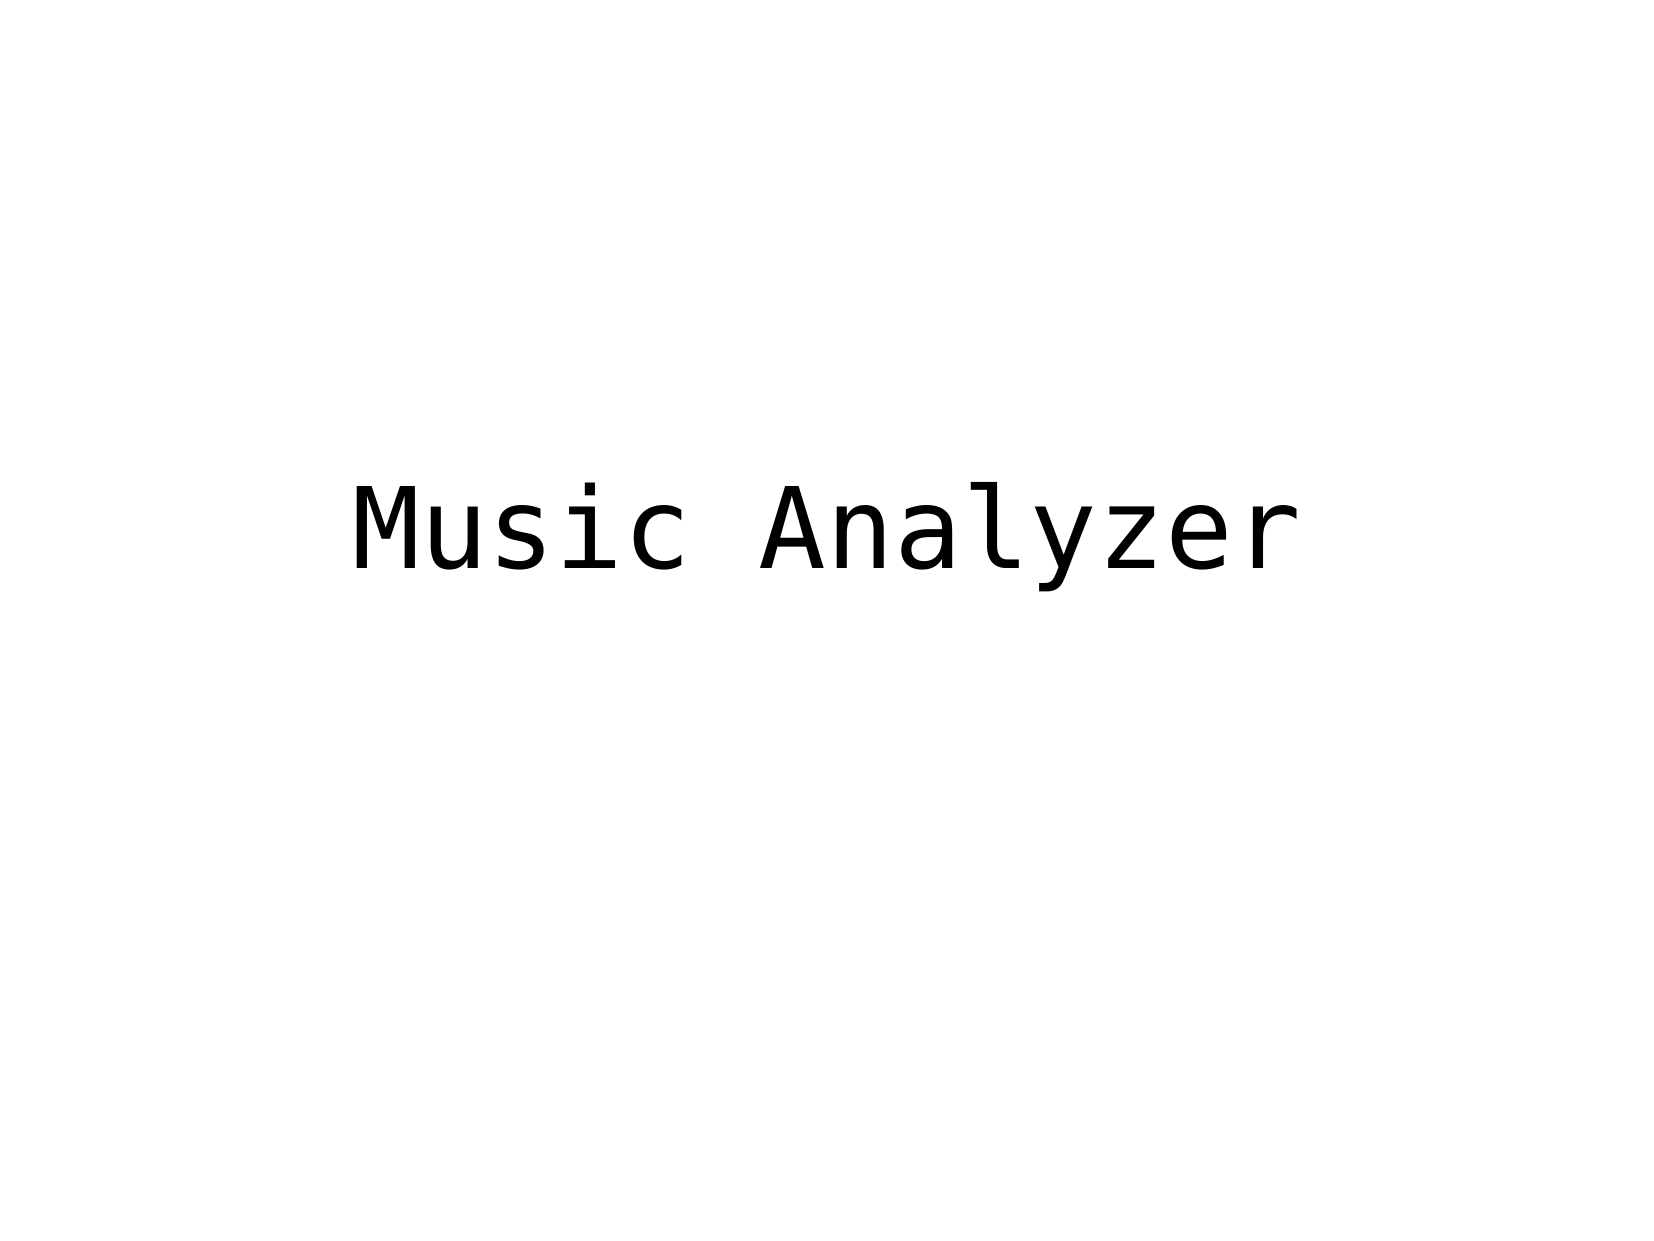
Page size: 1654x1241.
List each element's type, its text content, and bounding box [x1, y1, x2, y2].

subtitle Music Analyzer [82, 49, 1571, 1010]
